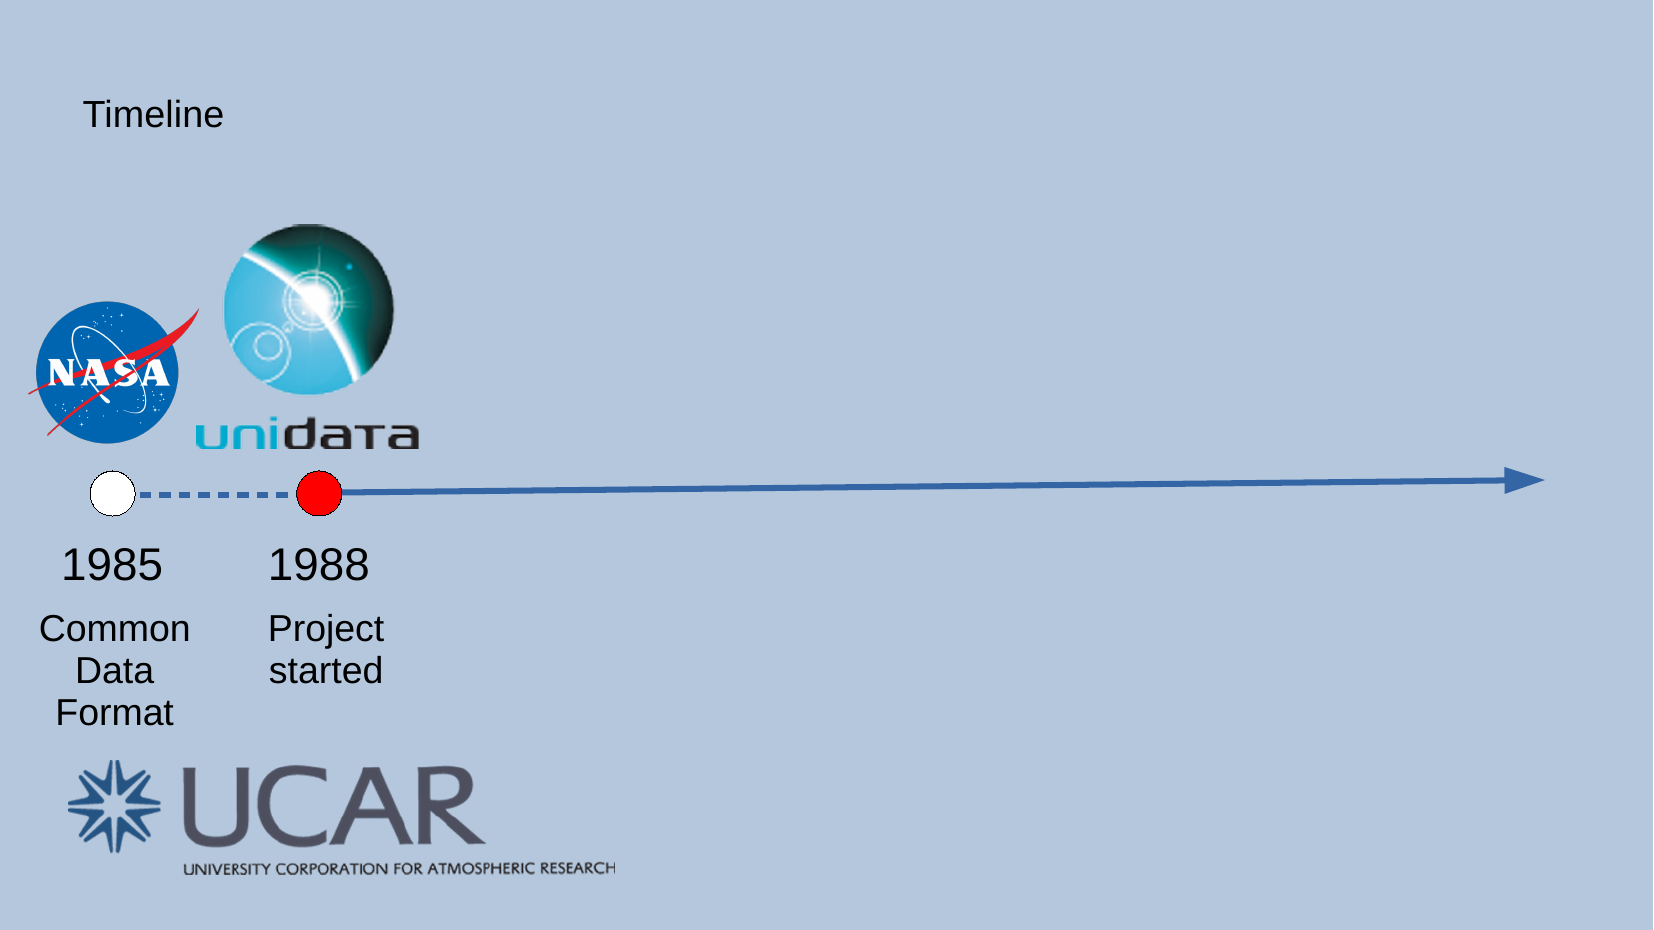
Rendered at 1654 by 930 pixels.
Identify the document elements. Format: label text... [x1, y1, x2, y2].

text_box 1985 [46, 531, 179, 598]
title Timeline [82, 37, 1571, 193]
text_box Project started [253, 600, 430, 699]
picture [68, 719, 616, 916]
text_box Common Data Format [24, 600, 218, 741]
text_box [296, 470, 342, 516]
text_box 1988 [253, 531, 385, 598]
picture [23, 224, 421, 451]
text_box [90, 470, 136, 517]
